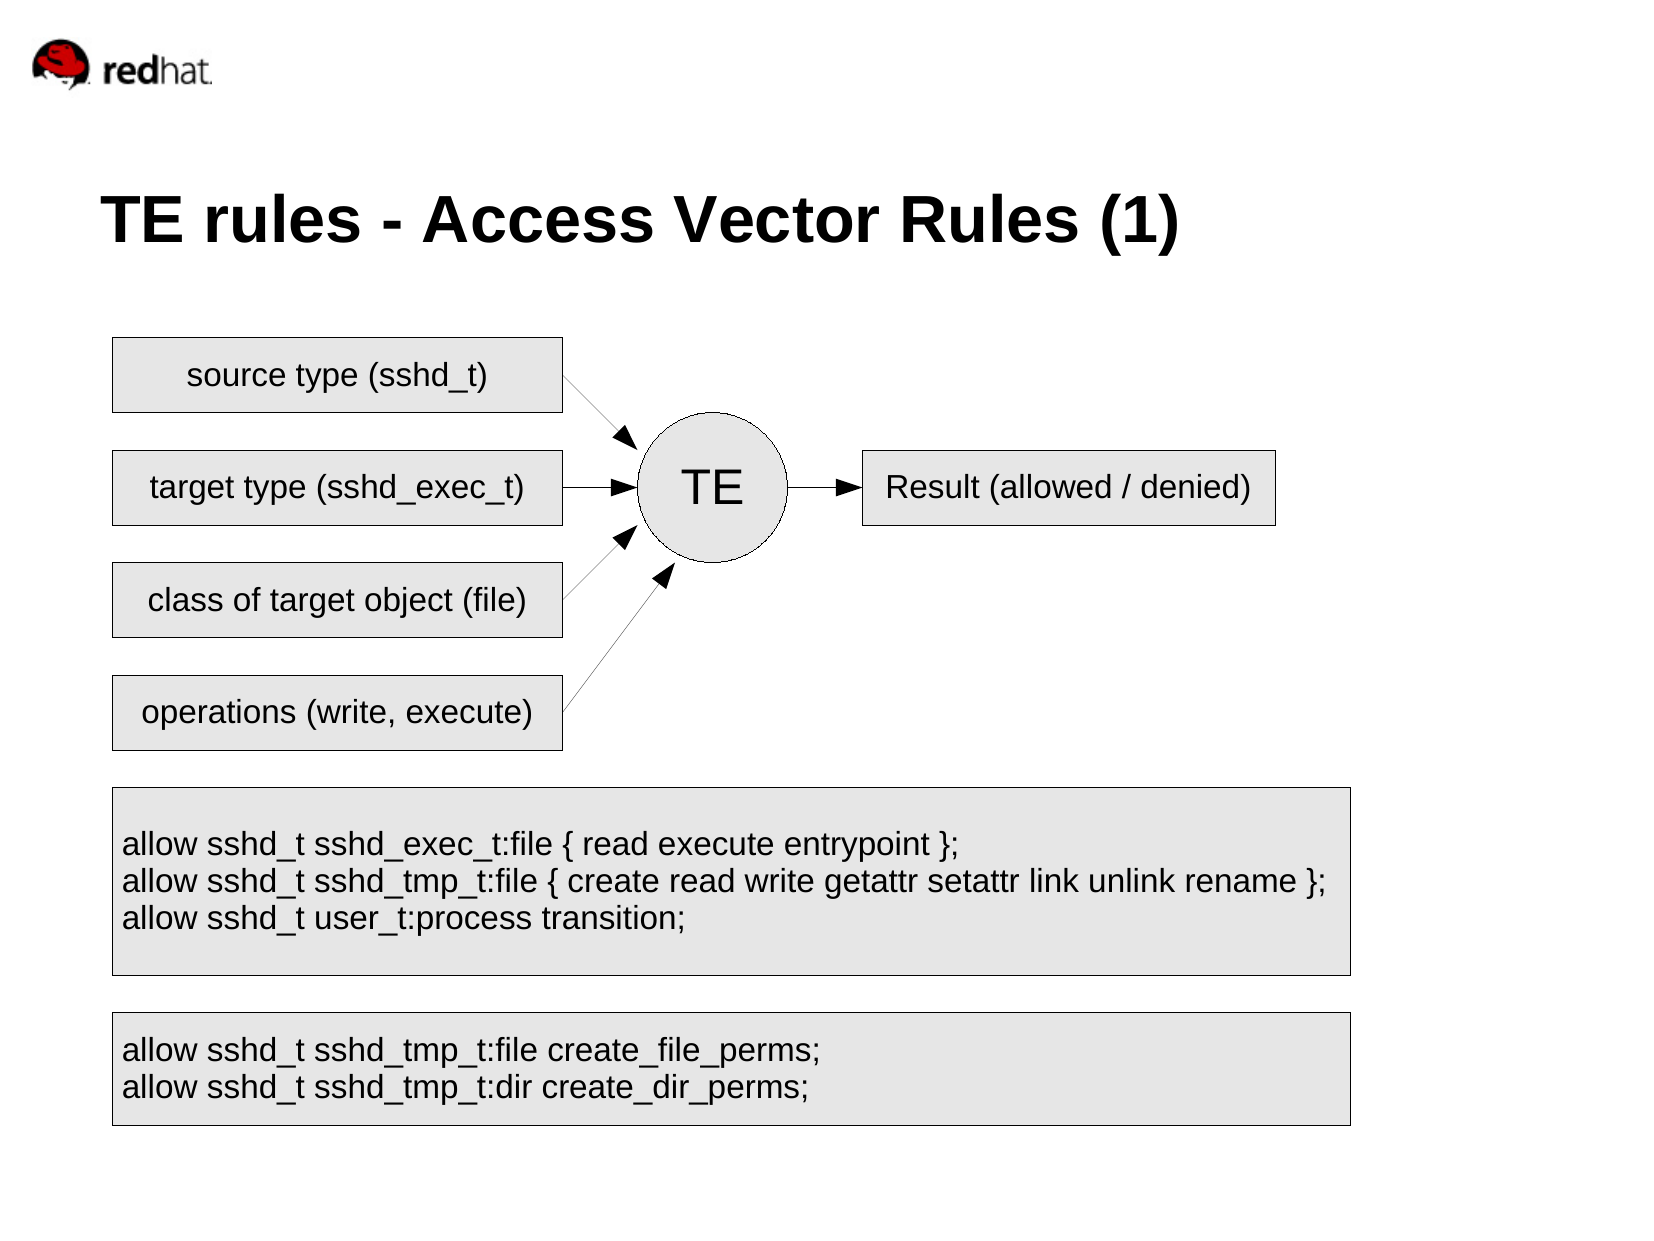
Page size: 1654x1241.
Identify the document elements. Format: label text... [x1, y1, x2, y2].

text_box operations (write, execute) [112, 675, 563, 751]
text_box allow sshd_t sshd_exec_t:file { read execute entrypoint }; allow sshd_t sshd_tmp_t:file { create read write getattr setattr link unlink rename }; allow sshd_t user_t:process transition; [112, 787, 1351, 976]
text_box TE [637, 412, 788, 563]
text_box source type (sshd_t) [112, 337, 563, 413]
text_box allow sshd_t sshd_tmp_t:file create_file_perms; allow sshd_t sshd_tmp_t:dir create_dir_perms; [112, 1012, 1351, 1126]
text_box class of target object (file) [112, 562, 563, 638]
picture [31, 37, 212, 98]
text_box target type (sshd_exec_t) [112, 450, 563, 526]
text_box Result (allowed / denied) [862, 450, 1276, 526]
title TE rules - Access Vector Rules (1) [100, 164, 1506, 275]
